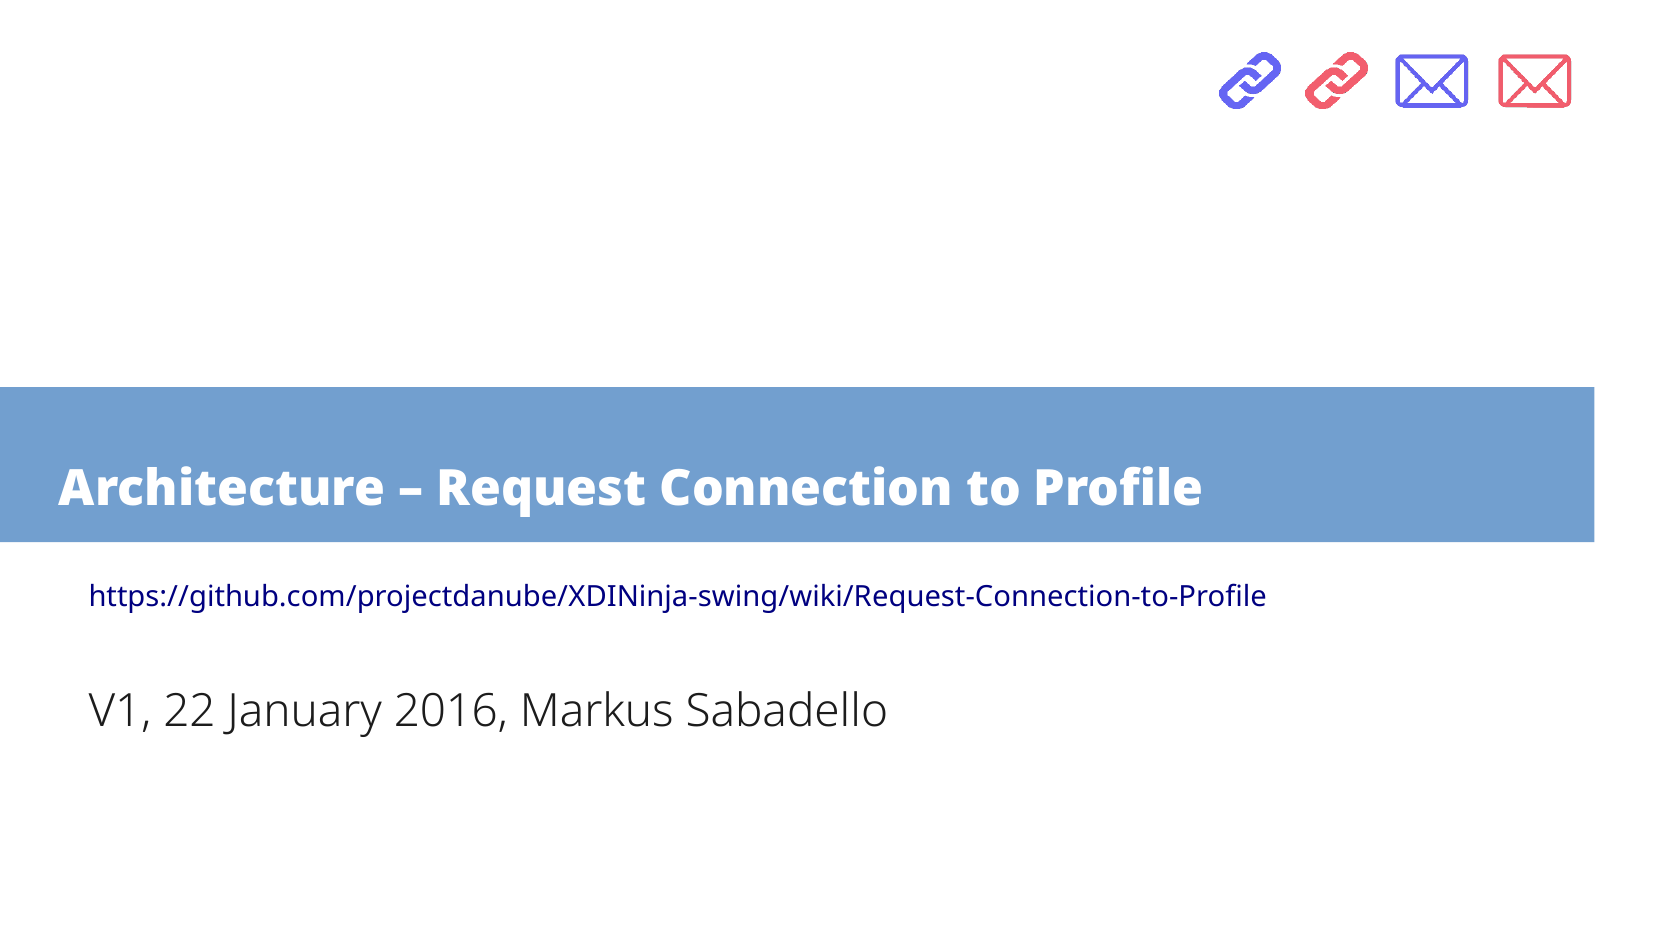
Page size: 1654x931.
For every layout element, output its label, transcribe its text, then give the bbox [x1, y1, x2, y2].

picture [1392, 51, 1471, 110]
picture [1495, 51, 1574, 110]
picture [1305, 52, 1368, 109]
title Architecture – Request Connection to Profile [58, 409, 1595, 521]
subtitle https://github.com/projectdanube/XDINinja-swing/wiki/Request-Connection-to-Profile V1, 22 January 2016, Markus Sabadello [88, 575, 1595, 886]
picture [1219, 52, 1281, 109]
